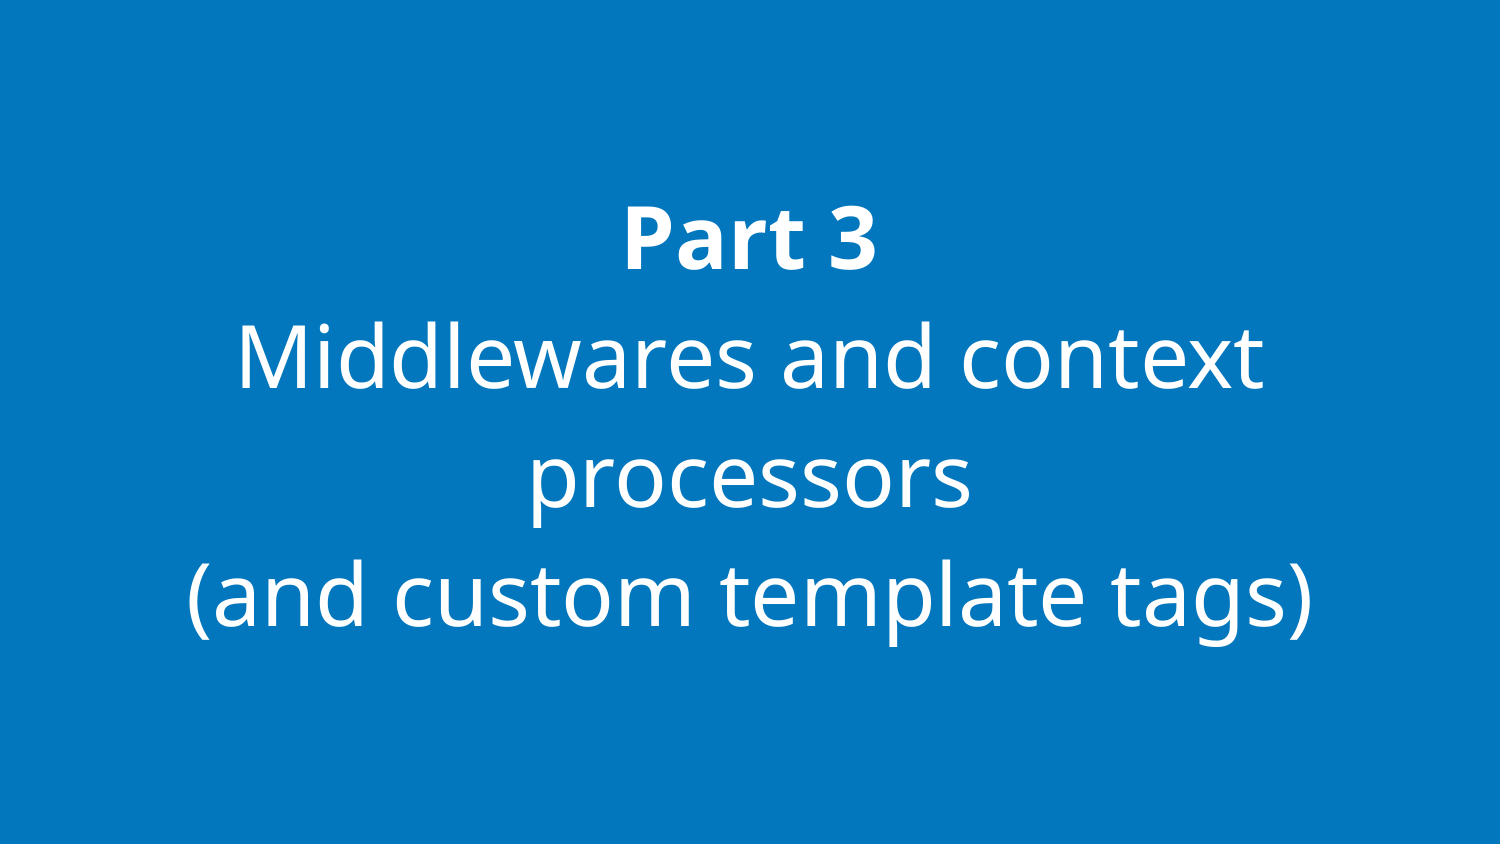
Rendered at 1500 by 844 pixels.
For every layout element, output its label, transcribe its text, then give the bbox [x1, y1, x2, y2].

title (and custom template tags) [75, 58, 1425, 771]
